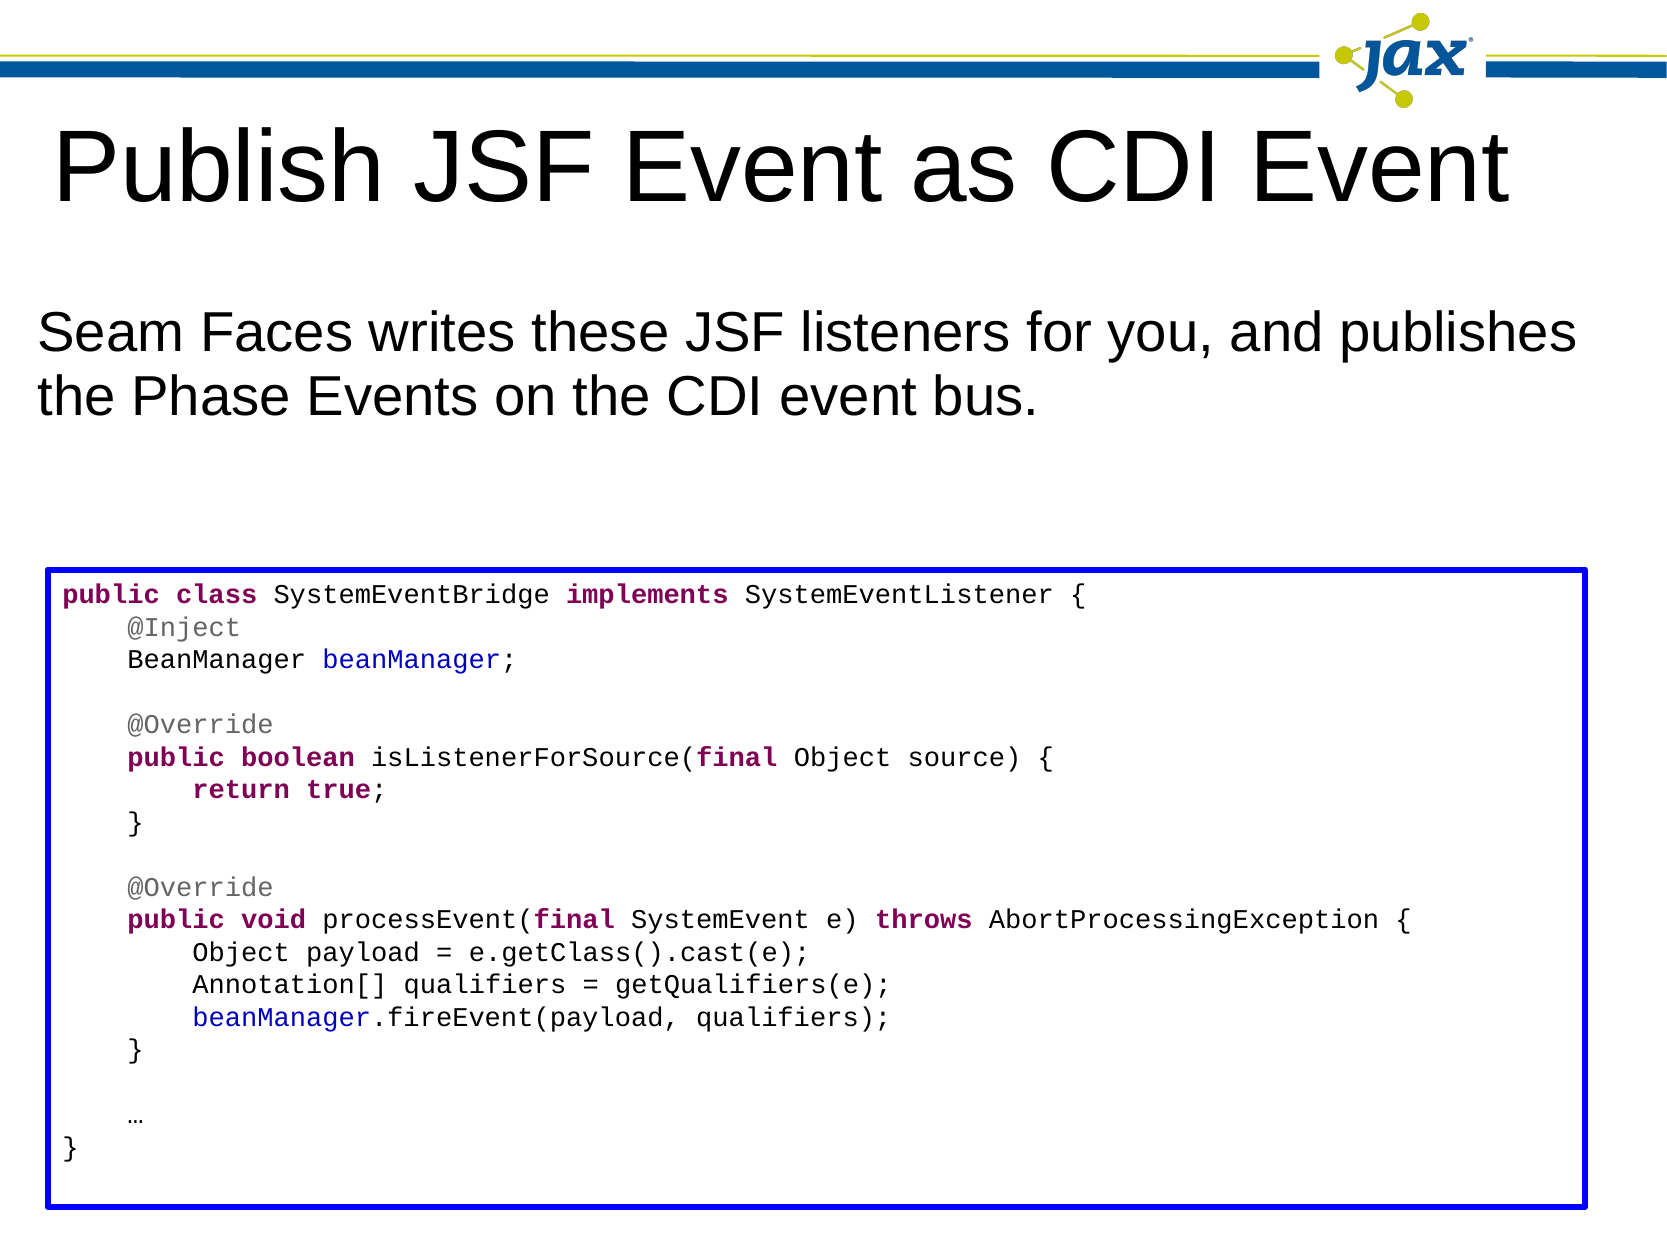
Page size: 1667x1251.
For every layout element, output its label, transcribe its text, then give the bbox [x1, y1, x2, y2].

title Publish JSF Event as CDI Event [37, 91, 1651, 230]
text_box public class SystemEventBridge implements SystemEventListener { @Inject BeanManager beanManager; @Override public boolean isListenerForSource(final Object source) { return true; } @Override public void processEvent(final SystemEvent e) throws AbortProcessingException { Object payload = e.getClass().cast(e); Annotation[] qualifiers = getQualifiers(e); beanManager.fireEvent(payload, qualifiers); } … } [47, 569, 1586, 1208]
list Seam Faces writes these JSF listeners for you, and publishes the Phase Events on the CDI event bus. [37, 300, 1613, 1126]
picture [1335, 13, 1473, 91]
